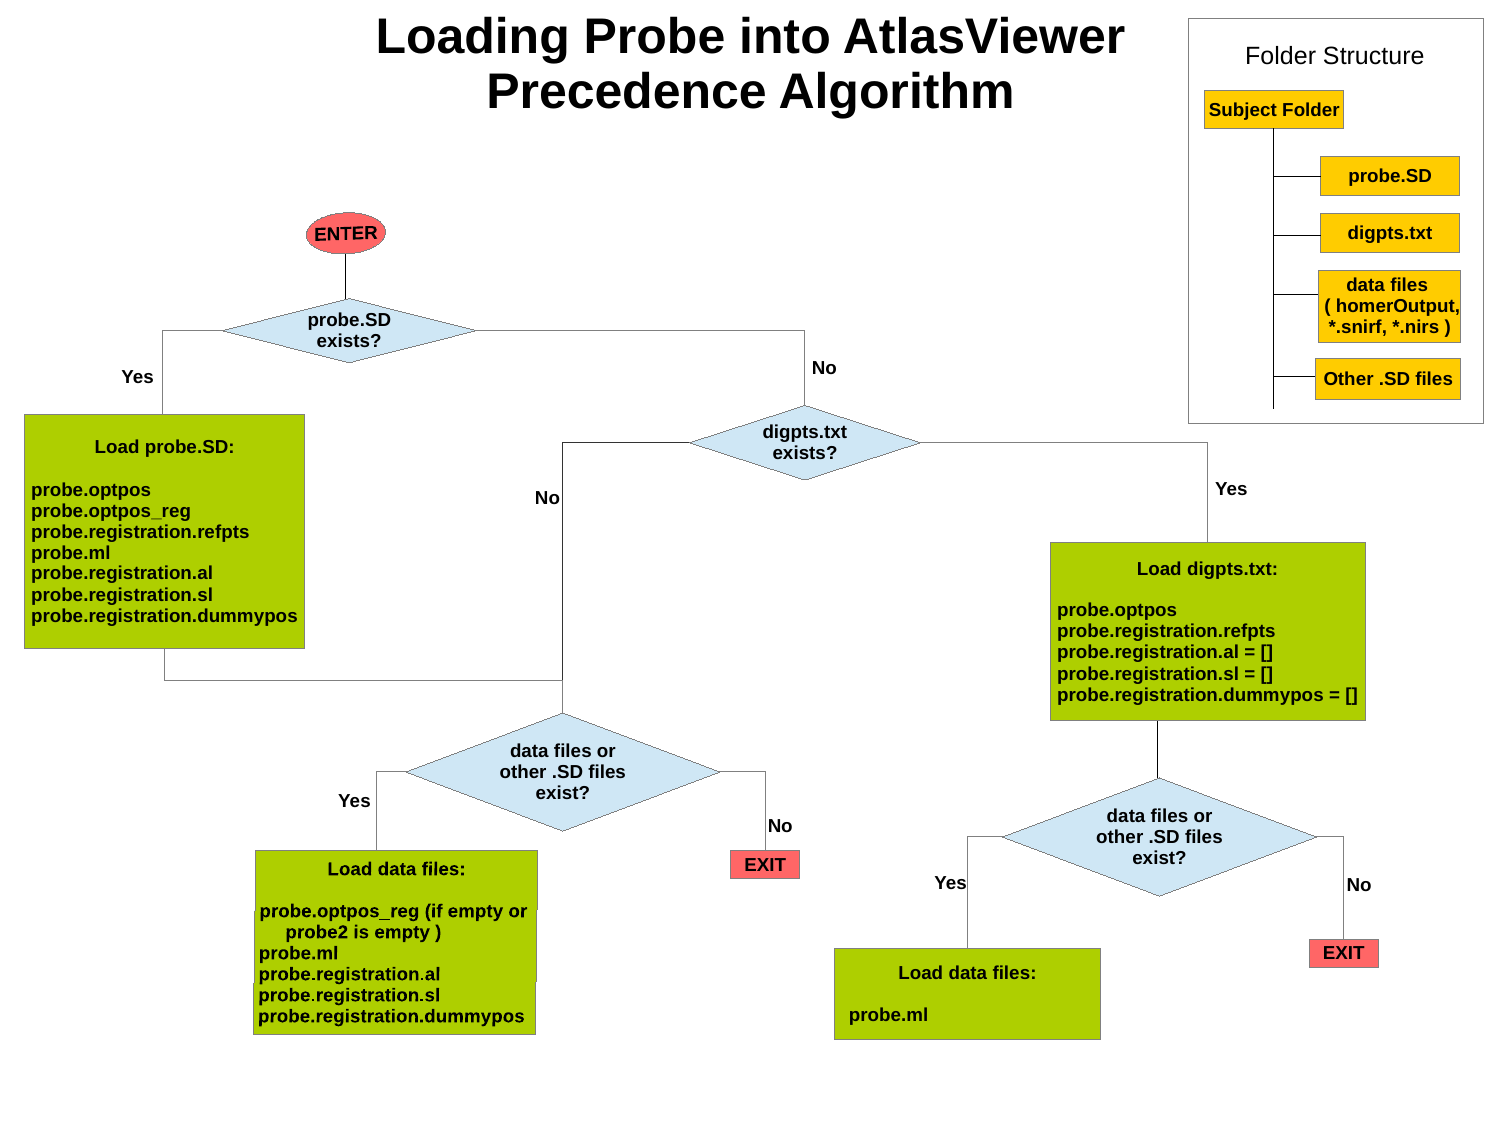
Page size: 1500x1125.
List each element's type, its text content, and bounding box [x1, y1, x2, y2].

text_box No [520, 480, 603, 523]
text_box Load digpts.txt: probe.optpos probe.registration.refpts probe.registration.al = [] probe.registration.sl = [] probe.registration.dummypos = [] [1050, 542, 1366, 721]
text_box Load data files: probe.ml [834, 948, 1101, 1040]
text_box ENTER [306, 212, 386, 254]
text_box Yes [919, 864, 1003, 907]
text_box Folder Structure [1230, 34, 1440, 78]
text_box No [753, 808, 836, 851]
text_box data files or other .SD files exist? [405, 712, 721, 832]
text_box [1188, 18, 1484, 424]
text_box data files or other .SD files exist? [1002, 777, 1317, 897]
text_box EXIT [1309, 939, 1379, 968]
text_box Yes [1200, 471, 1284, 514]
text_box Load data files: probe.optpos_reg (if empty or probe2 is empty ) probe.ml probe.registration.al probe.registration.sl probe.registration.dummypos [253, 850, 538, 1035]
text_box Yes [96, 358, 179, 401]
text_box digpts.txt exists? [689, 405, 920, 480]
text_box Loading Probe into AtlasViewer Precedence Algorithm [323, 0, 1179, 130]
text_box Yes [323, 782, 406, 825]
text_box probe.SD exists? [223, 298, 476, 363]
text_box No [797, 350, 880, 392]
text_box Other .SD files [1315, 358, 1461, 400]
text_box No [1331, 867, 1415, 910]
text_box Load probe.SD: probe.optpos probe.optpos_reg probe.registration.refpts probe.ml probe.registration.al probe.registration.sl probe.registration.dummypos [24, 414, 305, 649]
text_box EXIT [730, 850, 800, 879]
